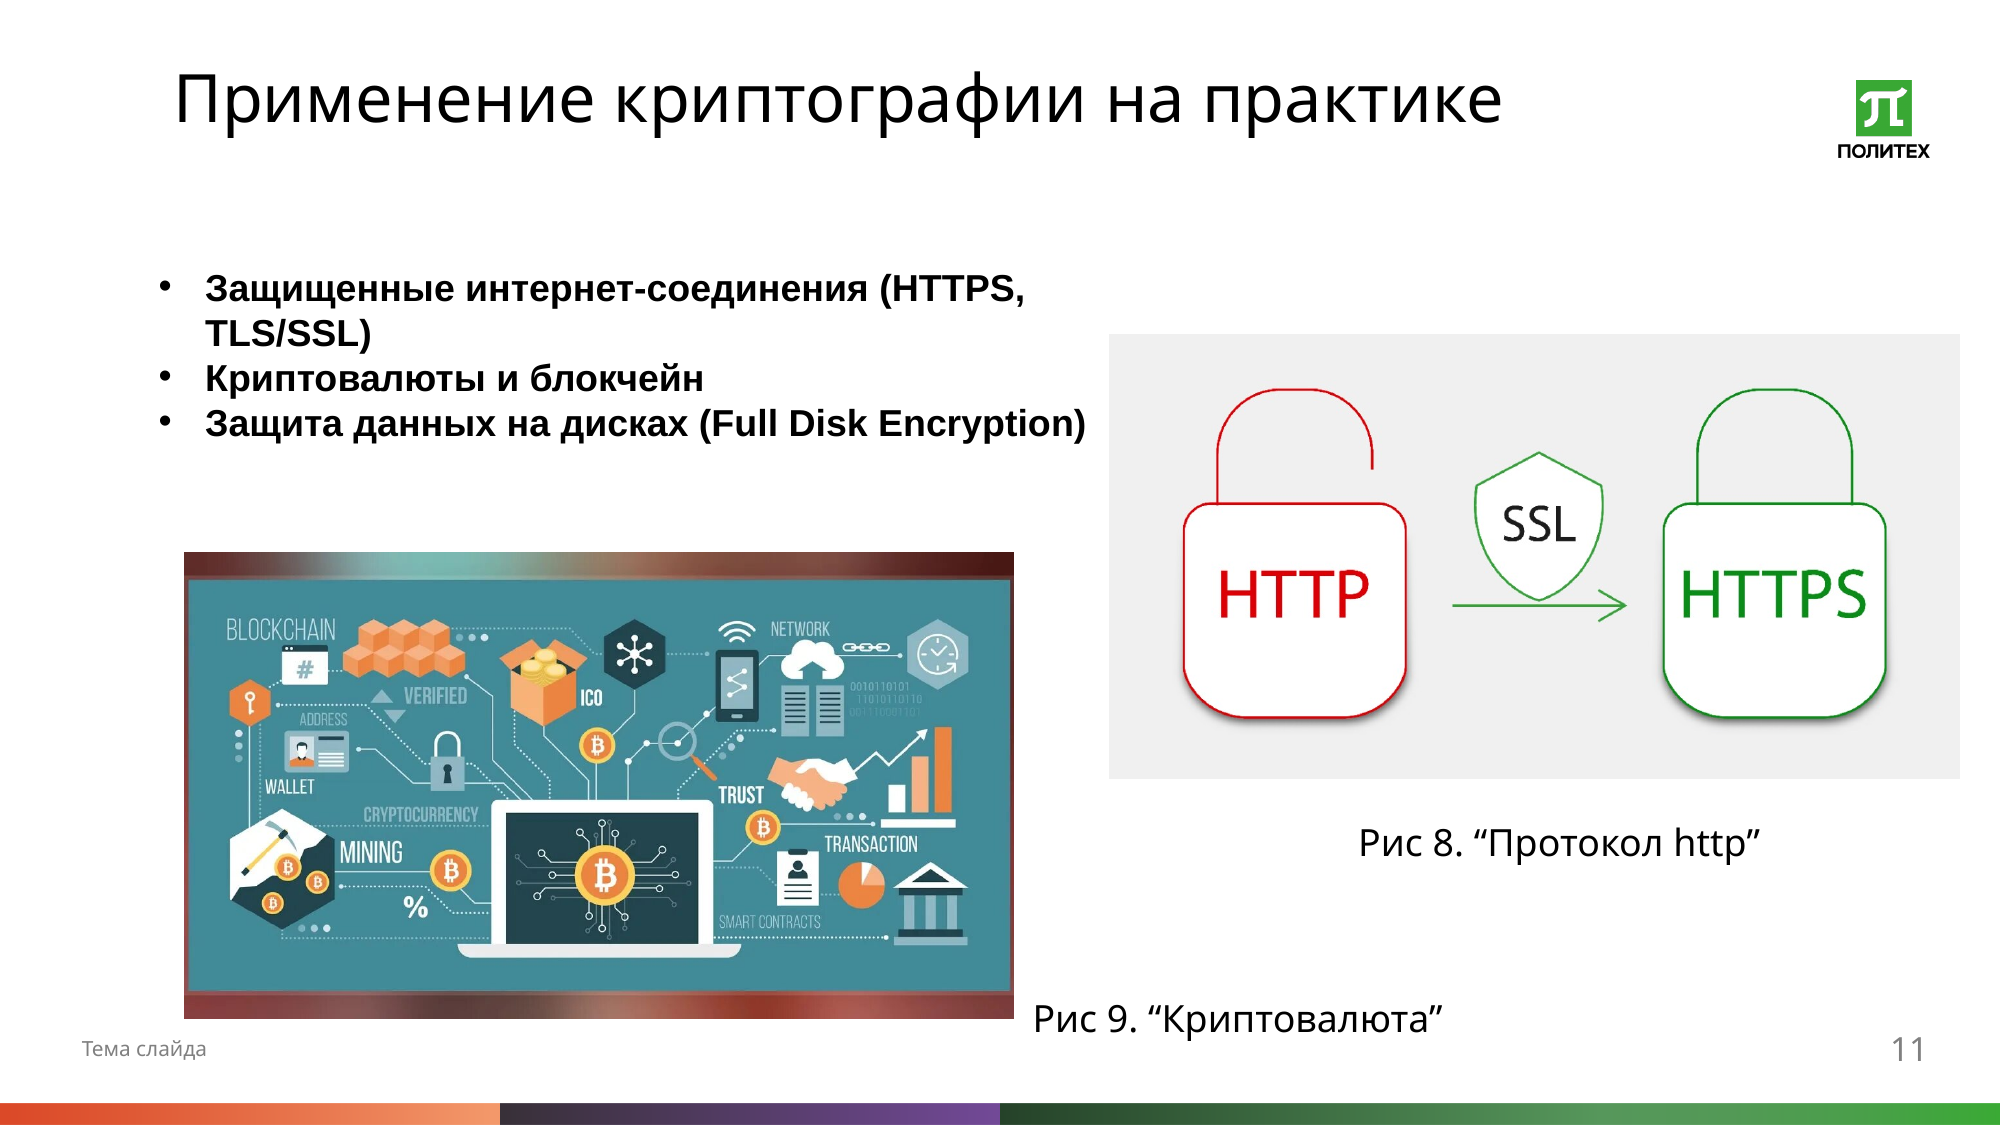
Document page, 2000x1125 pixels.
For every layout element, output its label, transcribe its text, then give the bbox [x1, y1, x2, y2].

text_box Рис 8. “Протокол http” [1343, 811, 1789, 873]
picture [184, 552, 1014, 1019]
picture [0, 1103, 2000, 1125]
text_box Рис 9. “Криптовалюта” [1017, 987, 1466, 1049]
text_box Защищенные интернет-соединения (HTTPS, TLS/SSL) Криптовалюты и блокчейн Защита данных на дисках (Full Disk Encryption) [143, 255, 1144, 453]
picture [1109, 334, 1960, 779]
slide_number Тема слайда [66, 1018, 986, 1079]
slide_number 11 [1493, 1018, 1944, 1079]
title Применение криптографии на практике [66, 57, 1612, 270]
picture [1838, 80, 1930, 158]
